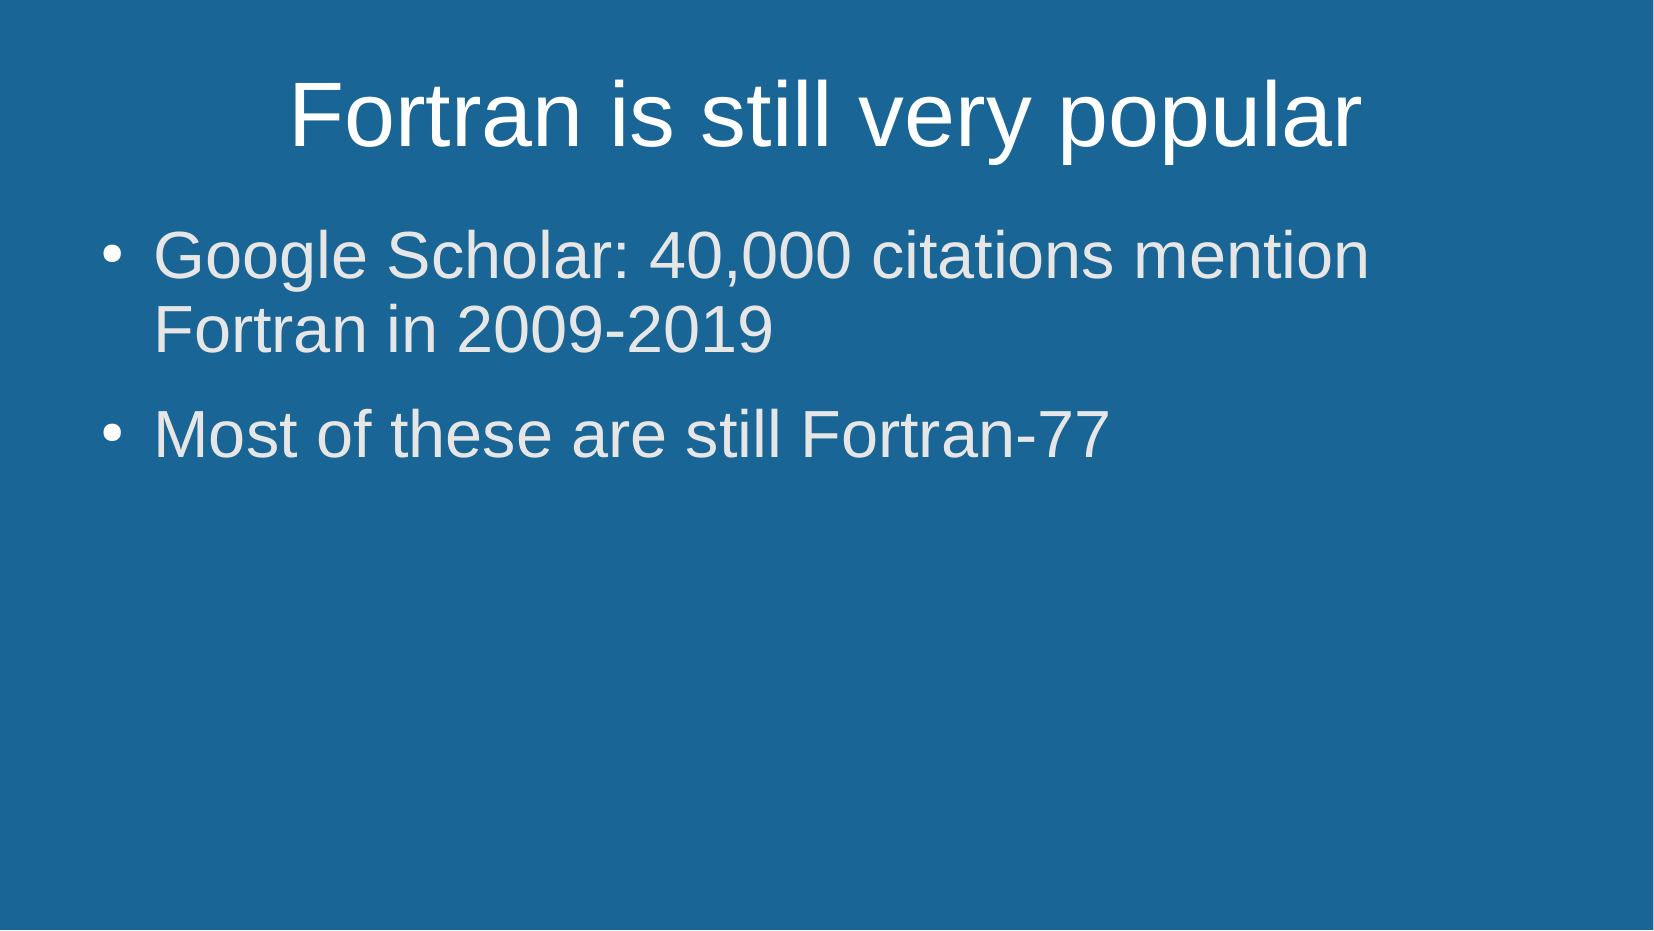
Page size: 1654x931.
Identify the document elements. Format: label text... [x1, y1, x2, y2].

list Google Scholar: 40,000 citations mention Fortran in 2009-2019 Most of these are still Fortran-77 [82, 217, 1571, 758]
title Fortran is still very popular [82, 37, 1571, 193]
